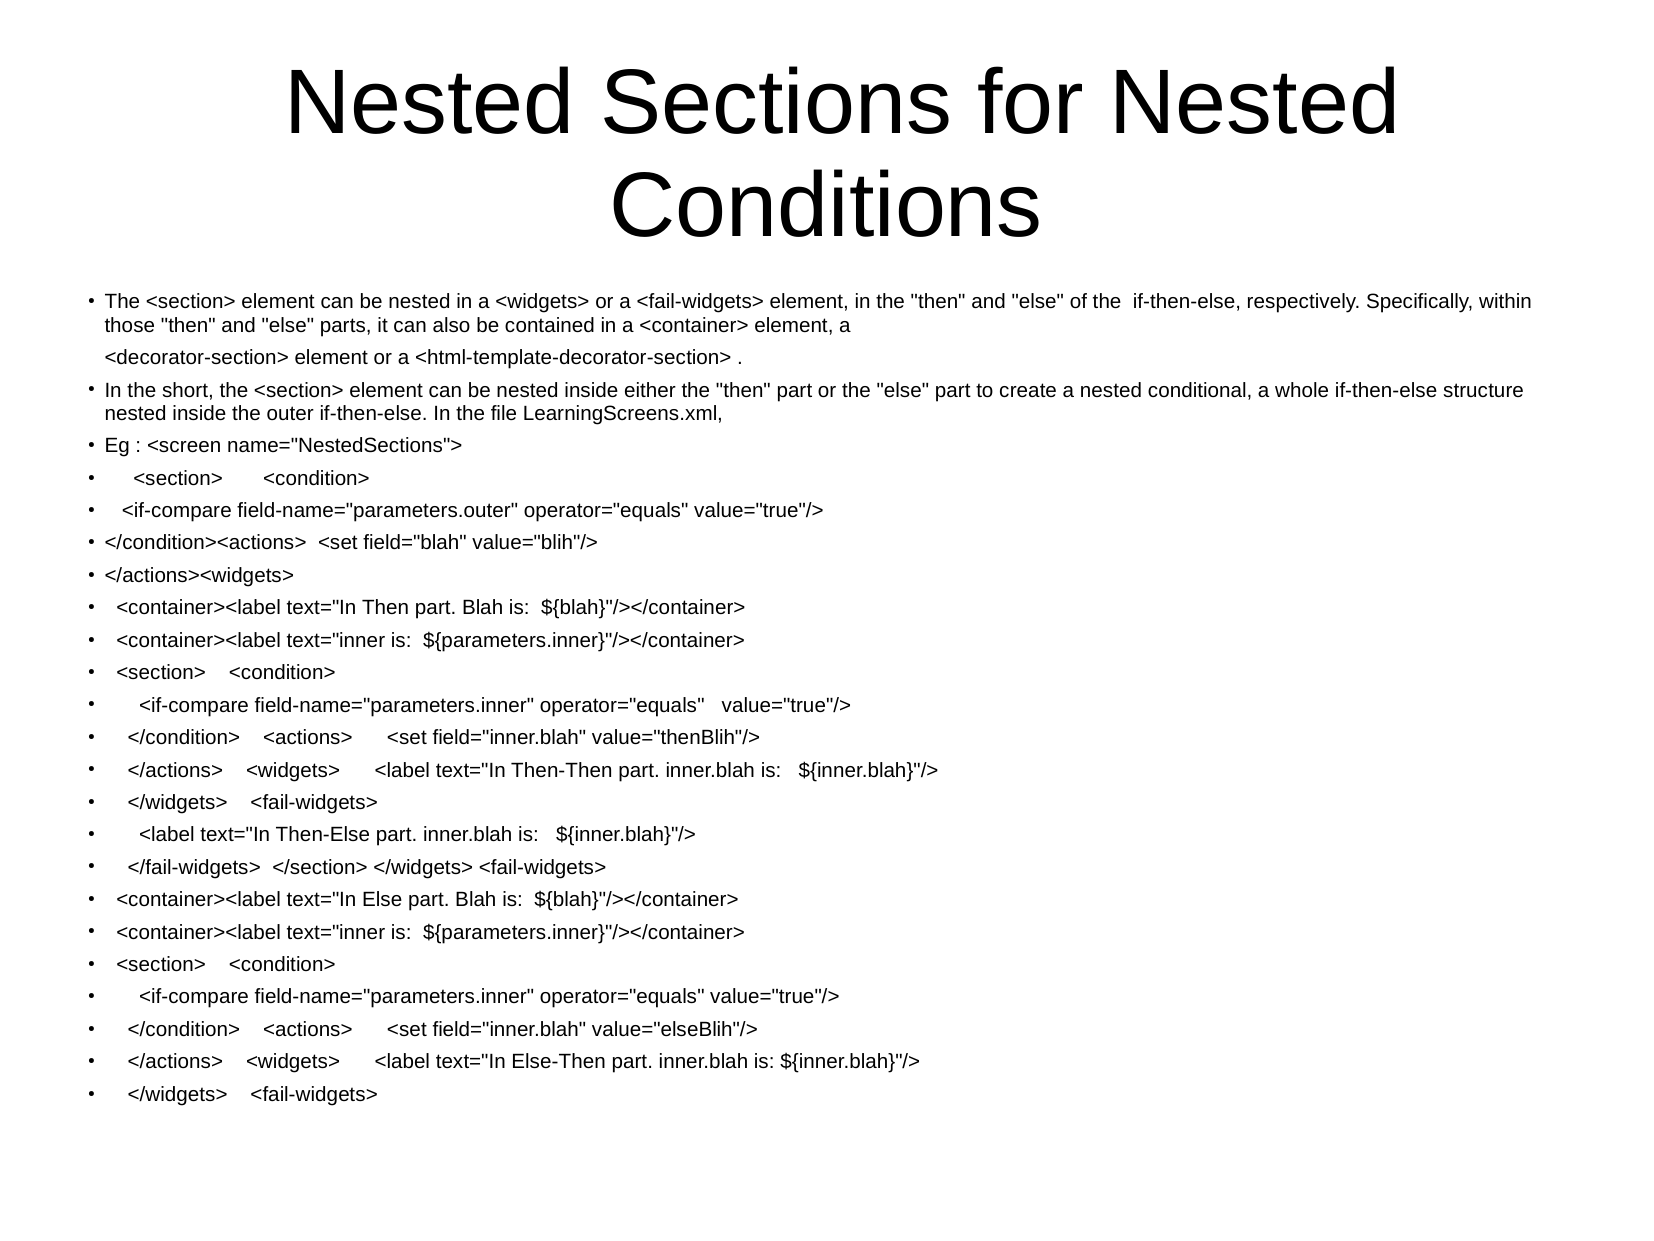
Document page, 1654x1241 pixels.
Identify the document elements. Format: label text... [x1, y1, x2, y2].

list The <section> element can be nested in a <widgets> or a <fail-widgets> element, in the "then" and "else" of the if-then-else, respectively. Specifically, within those "then" and "else" parts, it can also be contained in a <container> element, a <decorator-section> element or a <html-template-decorator-section> . In the short, the <section> element can be nested inside either the "then" part or the "else" part to create a nested conditional, a whole if-then-else structure nested inside the outer if-then-else. In the file LearningScreens.xml, Eg : <screen name="NestedSections"> <section> <condition> <if-compare field-name="parameters.outer" operator="equals" value="true"/> </condition><actions> <set field="blah" value="blih"/> </actions><widgets> <container><label text="In Then part. Blah is: ${blah}"/></container> <container><label text="inner is: ${parameters.inner}"/></container> <section> <condition> <if-compare field-name="parameters.inner" operator="equals" value="true"/> </condition> <actions> <set field="inner.blah" value="thenBlih"/> </actions> <widgets> <label text="In Then-Then part. inner.blah is: ${inner.blah}"/> </widgets> <fail-widgets> <label text="In Then-Else part. inner.blah is: ${inner.blah}"/> </fail-widgets> </section> </widgets> <fail-widgets> <container><label text="In Else part. Blah is: ${blah}"/></container> <container><label text="inner is: ${parameters.inner}"/></container> <section> <condition> <if-compare field-name="parameters.inner" operator="equals" value="true"/> </condition> <actions> <set field="inner.blah" value="elseBlih"/> </actions> <widgets> <label text="In Else-Then part. inner.blah is: ${inner.blah}"/> </widgets> <fail-widgets> [82, 290, 1571, 1109]
title Nested Sections for Nested Conditions [82, 39, 1571, 267]
